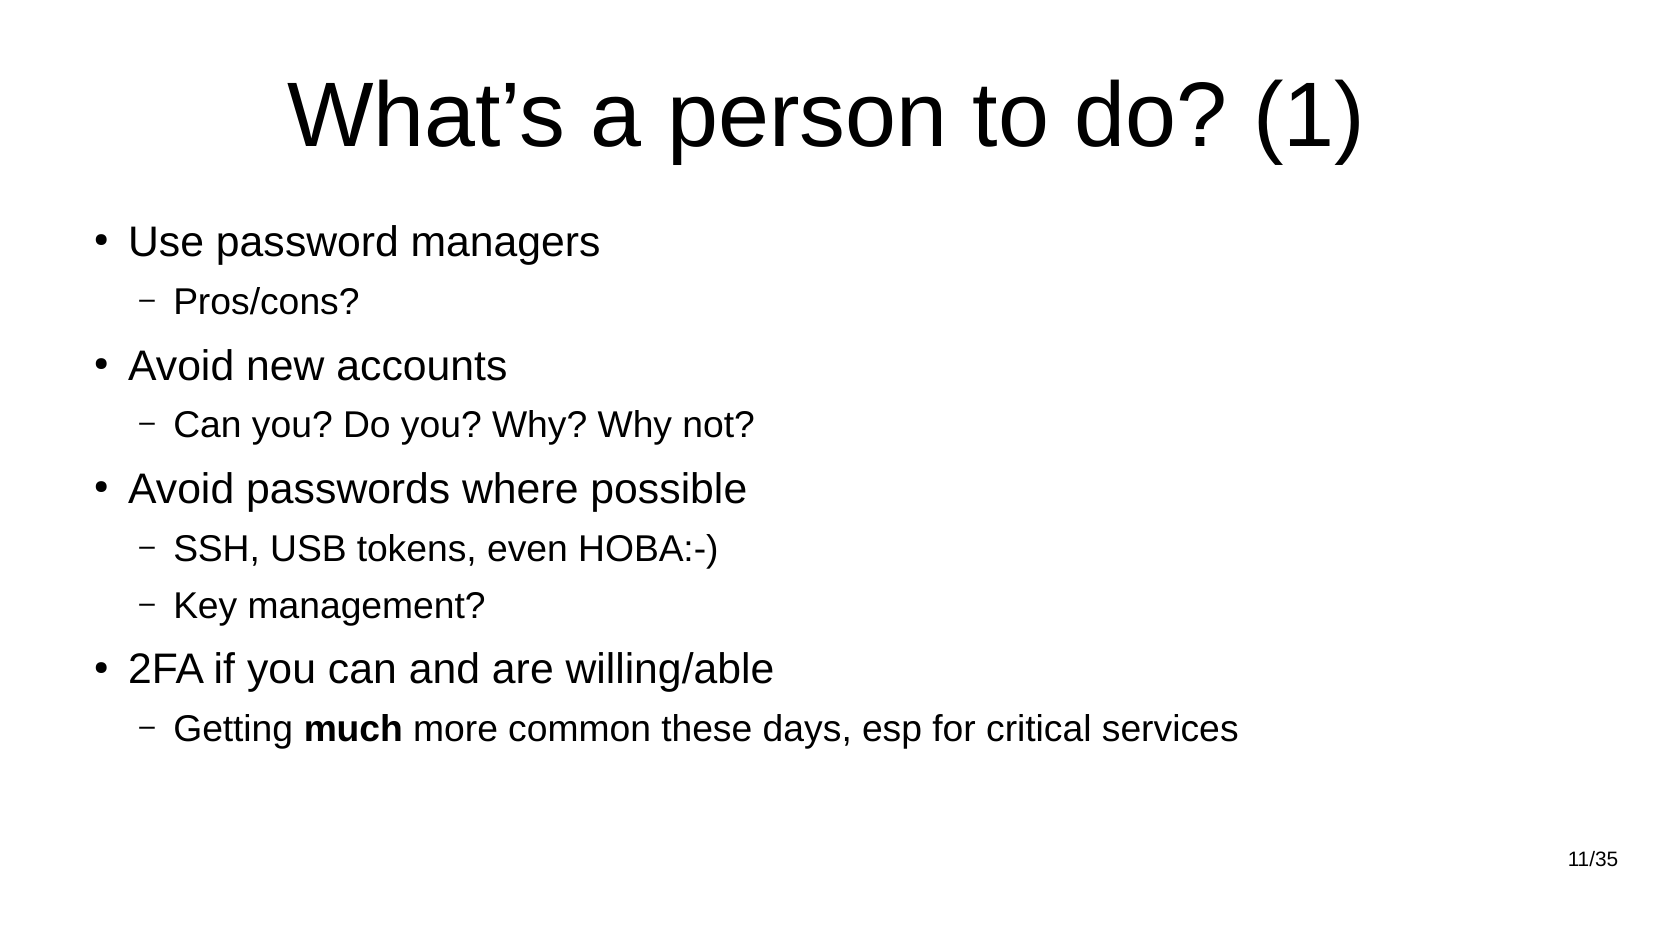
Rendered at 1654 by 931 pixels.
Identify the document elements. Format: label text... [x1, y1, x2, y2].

title What’s a person to do? (1) [82, 37, 1571, 193]
list Use password managers Pros/cons? Avoid new accounts Can you? Do you? Why? Why not? Avoid passwords where possible SSH, USB tokens, even HOBA:-) Key management? 2FA if you can and are willing/able Getting much more common these days, esp for critical services [82, 217, 1571, 758]
